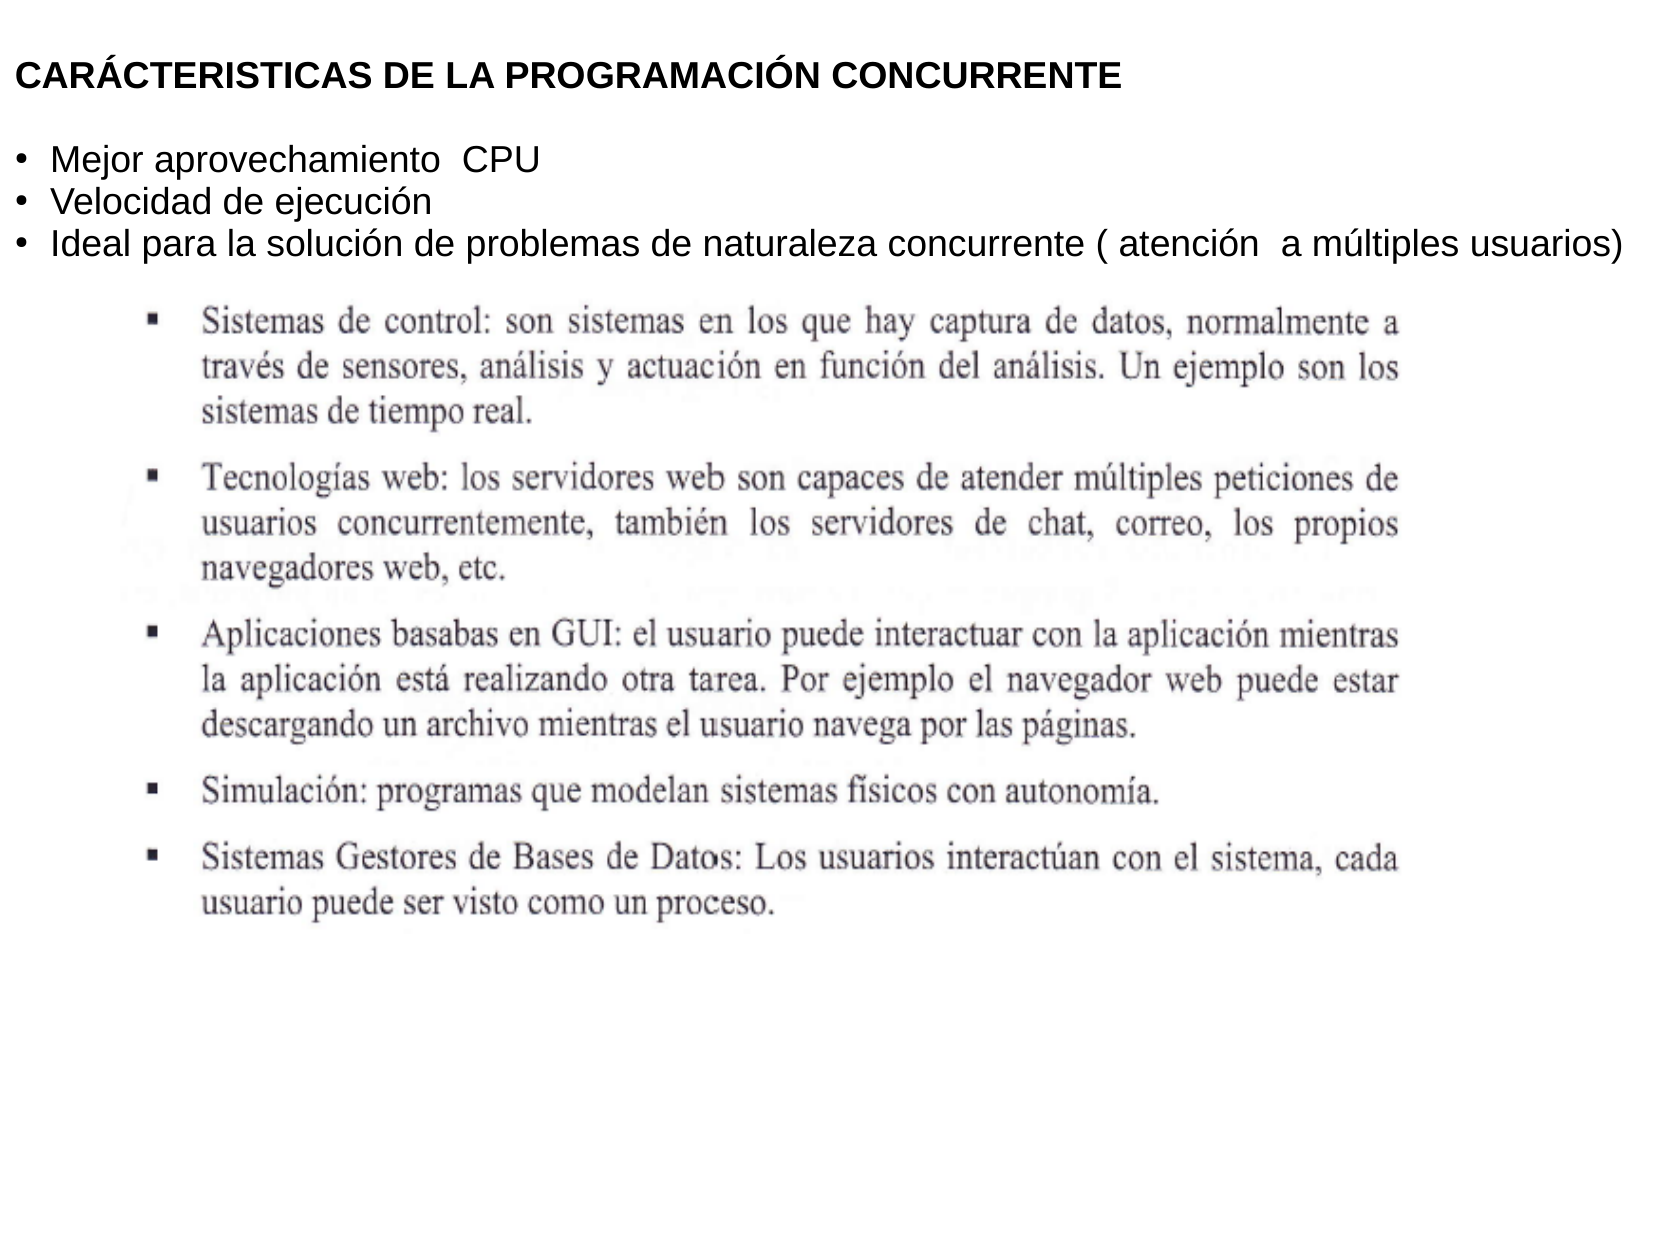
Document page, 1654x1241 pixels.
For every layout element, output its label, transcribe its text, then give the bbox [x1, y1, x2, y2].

text_box CARÁCTERISTICAS DE LA PROGRAMACIÓN CONCURRENTE Mejor aprovechamiento CPU Velocidad de ejecución Ideal para la solución de problemas de naturaleza concurrente ( atención a múltiples usuarios) [0, 47, 1654, 316]
picture [118, 295, 1430, 934]
